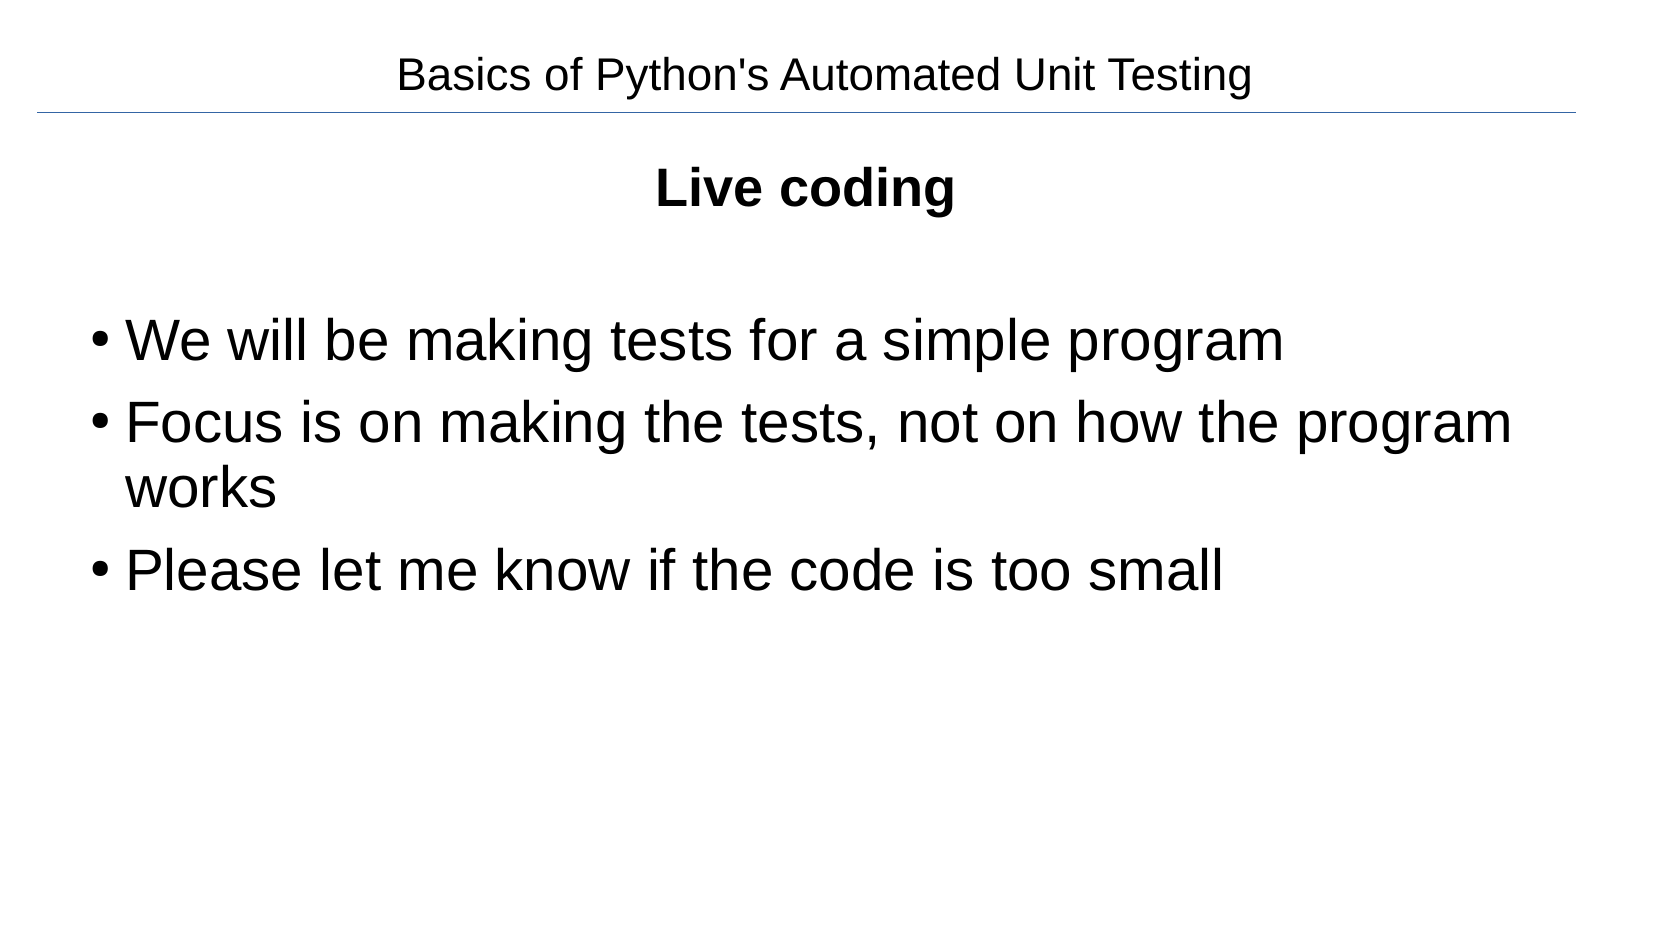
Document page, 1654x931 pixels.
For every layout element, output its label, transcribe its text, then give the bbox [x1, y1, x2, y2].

text_box Live coding [37, 150, 1576, 226]
subtitle Basics of Python's Automated Unit Testing [75, 37, 1576, 112]
text_box We will be making tests for a simple program Focus is on making the tests, not on how the program works Please let me know if the code is too small [75, 300, 1576, 611]
